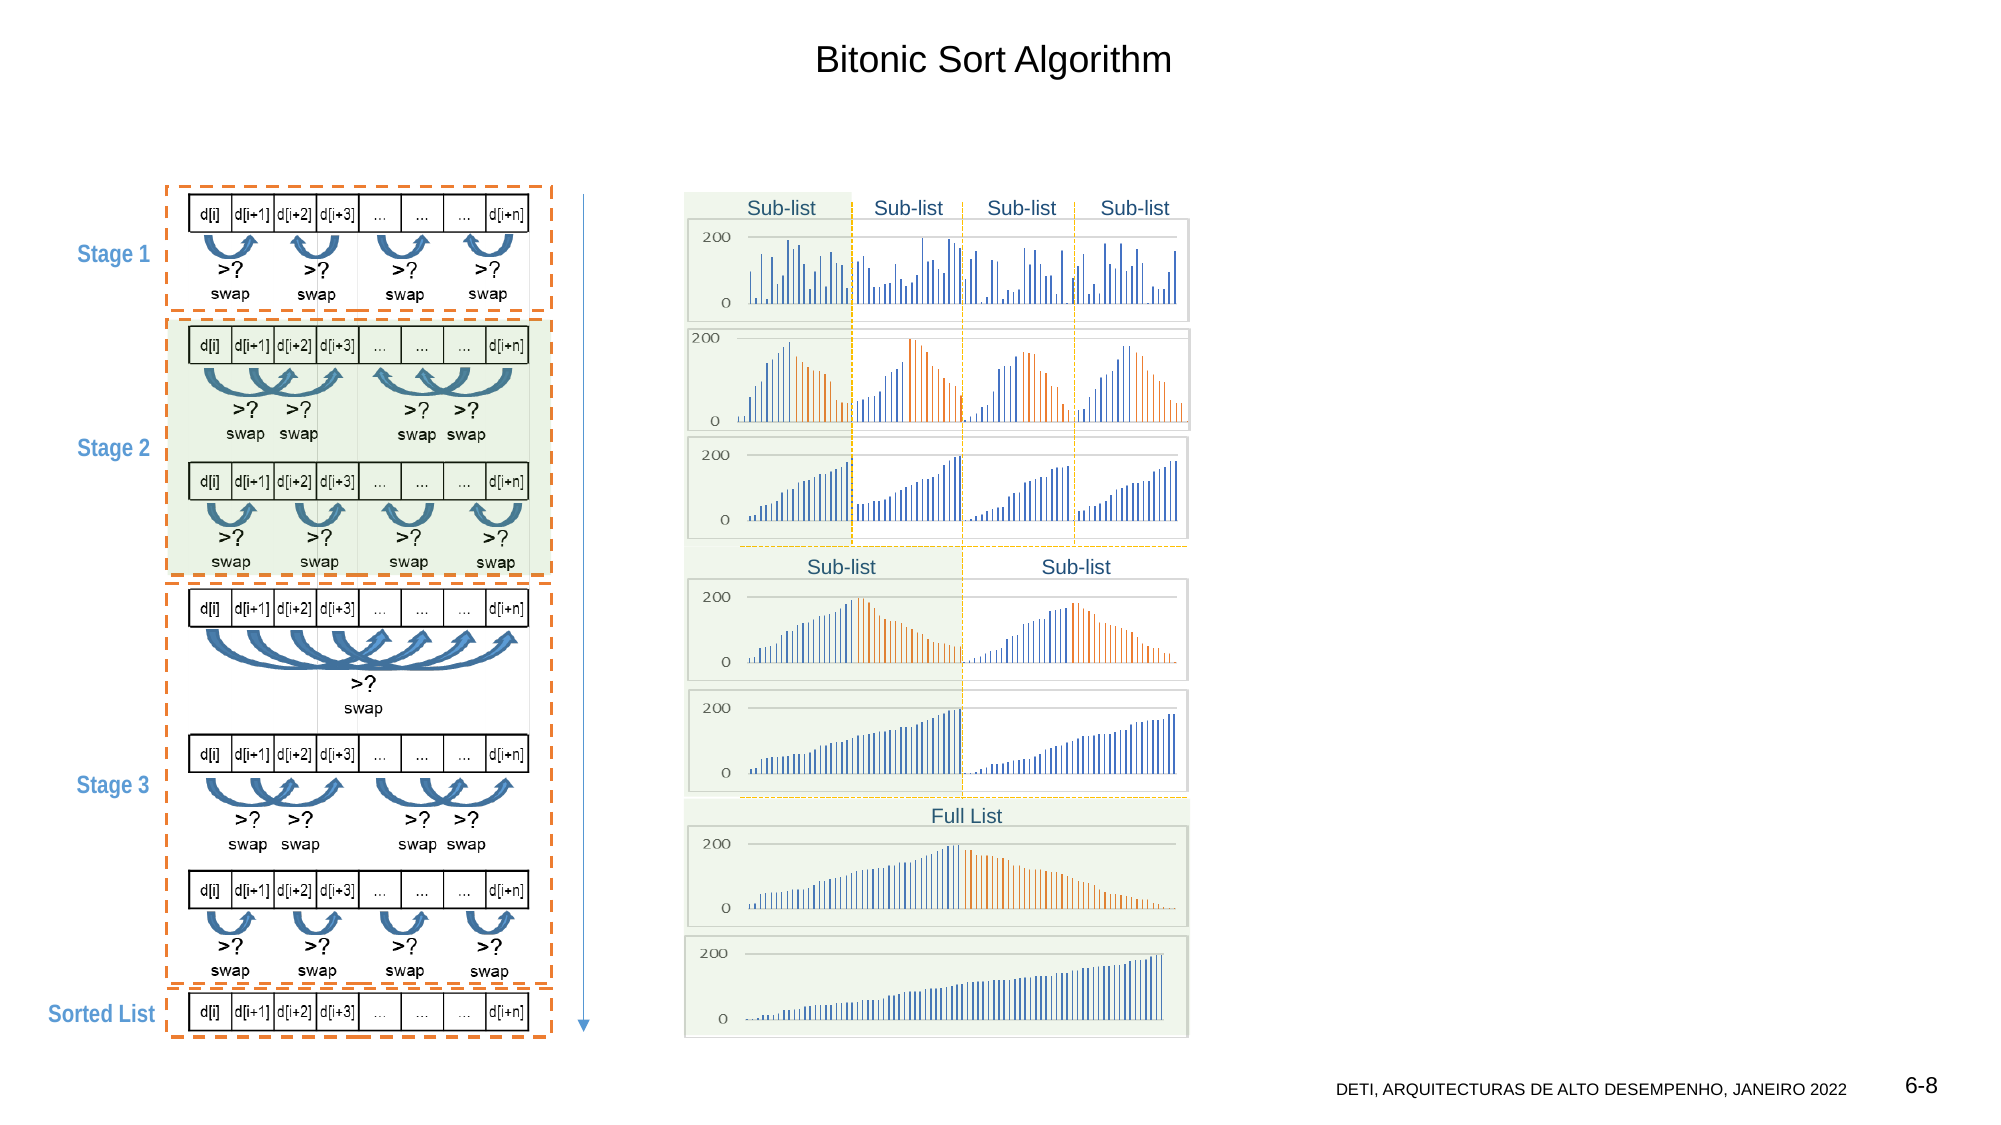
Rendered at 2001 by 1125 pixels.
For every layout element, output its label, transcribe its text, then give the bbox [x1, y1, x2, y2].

text_box Stage 1 [62, 229, 166, 275]
picture [852, 436, 1189, 539]
text_box <number>-8 [1890, 1062, 1978, 1115]
text_box [684, 192, 963, 797]
picture [963, 578, 1189, 681]
text_box Sorted List [33, 990, 200, 1035]
text_box Sub-list [972, 186, 1072, 227]
text_box DETI, Arquitecturas de Alto Desempenho, Janeiro 2022 [1321, 1071, 1912, 1125]
picture [188, 576, 530, 1032]
text_box [167, 319, 552, 576]
text_box Stage 2 [62, 424, 166, 470]
text_box [683, 798, 1191, 1036]
picture [963, 689, 1189, 792]
text_box Sub-list [1085, 186, 1185, 227]
text_box Sub-list [1026, 546, 1126, 587]
text_box Sub-list [859, 186, 959, 227]
picture [188, 193, 530, 319]
text_box Stage 3 [61, 760, 165, 806]
text_box Bitonic Sort Algorithm [800, 27, 1200, 87]
picture [852, 218, 1190, 322]
text_box Sub-list [732, 187, 831, 192]
picture [852, 328, 1191, 431]
